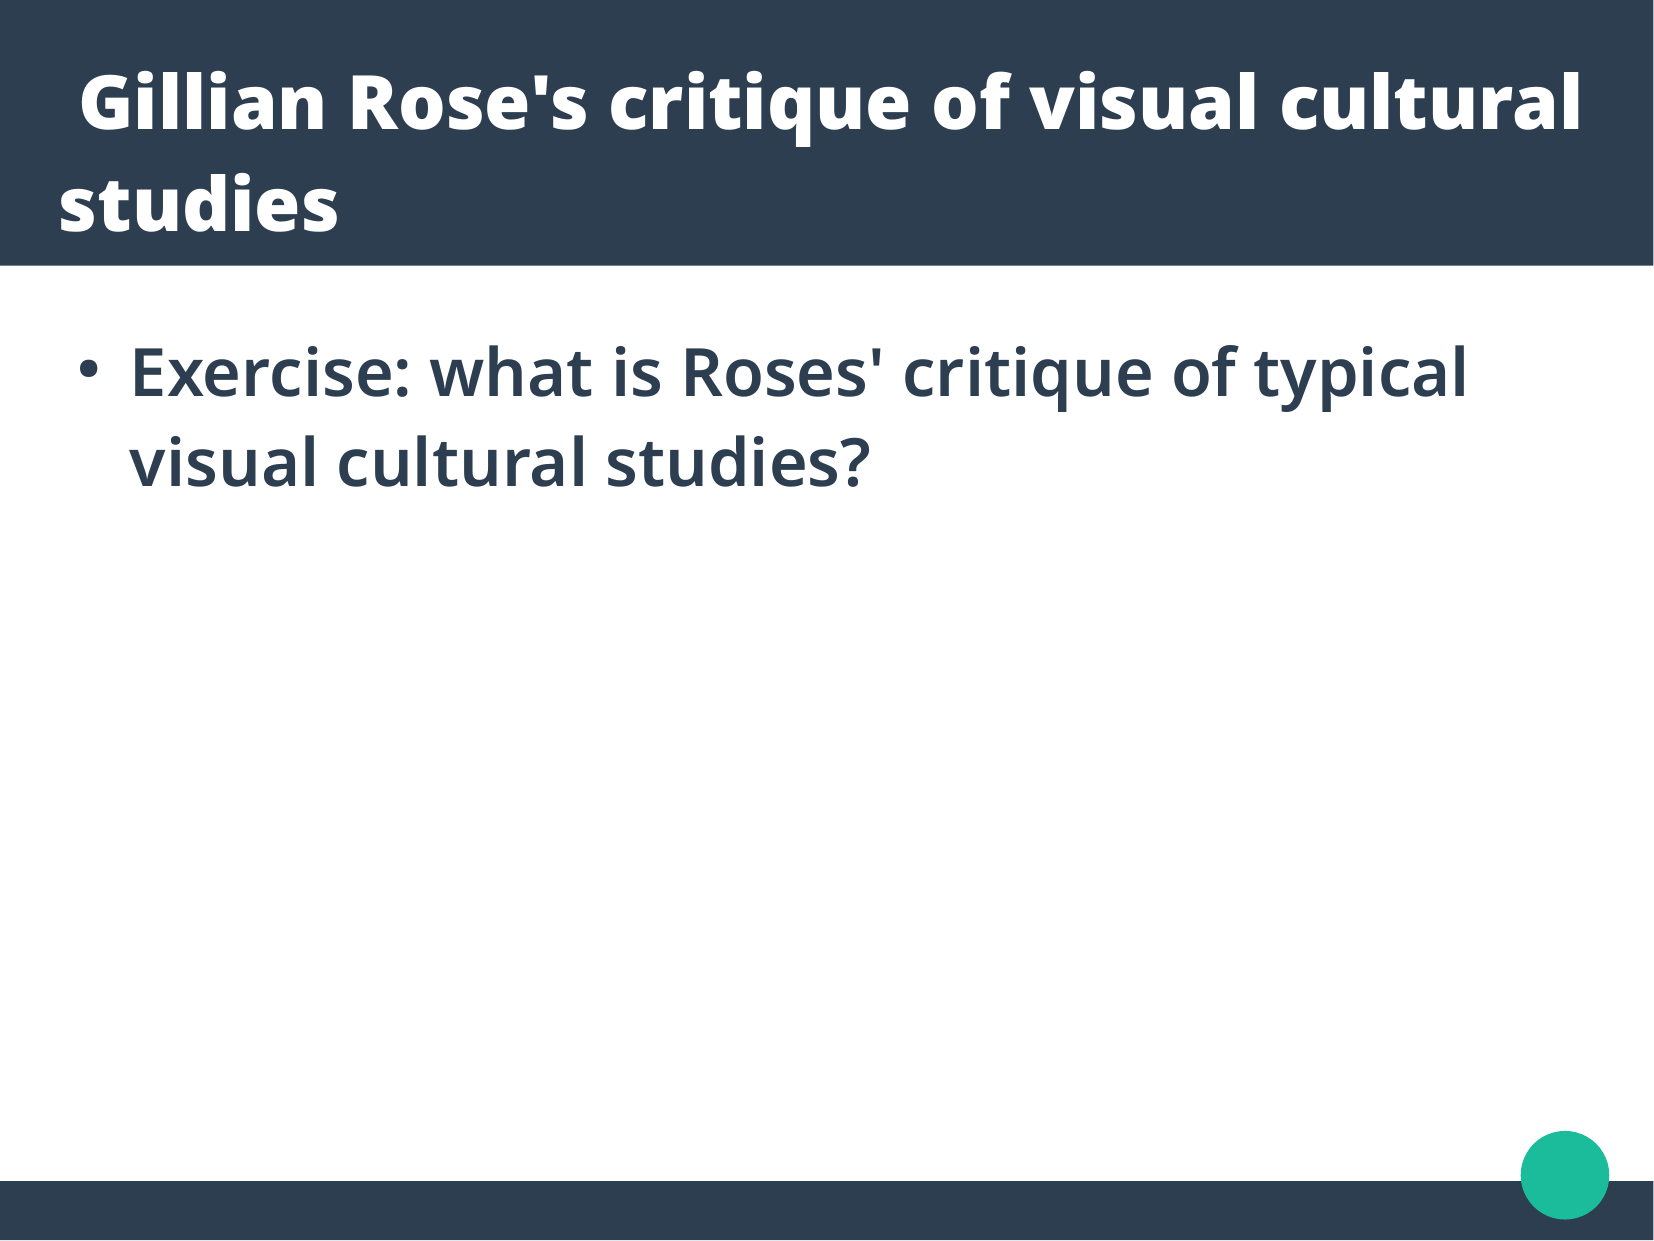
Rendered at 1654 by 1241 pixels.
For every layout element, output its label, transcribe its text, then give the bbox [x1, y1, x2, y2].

title Gillian Rose's critique of visual cultural studies [59, 49, 1595, 207]
list Exercise: what is Roses' critique of typical visual cultural studies? [59, 324, 1595, 1152]
